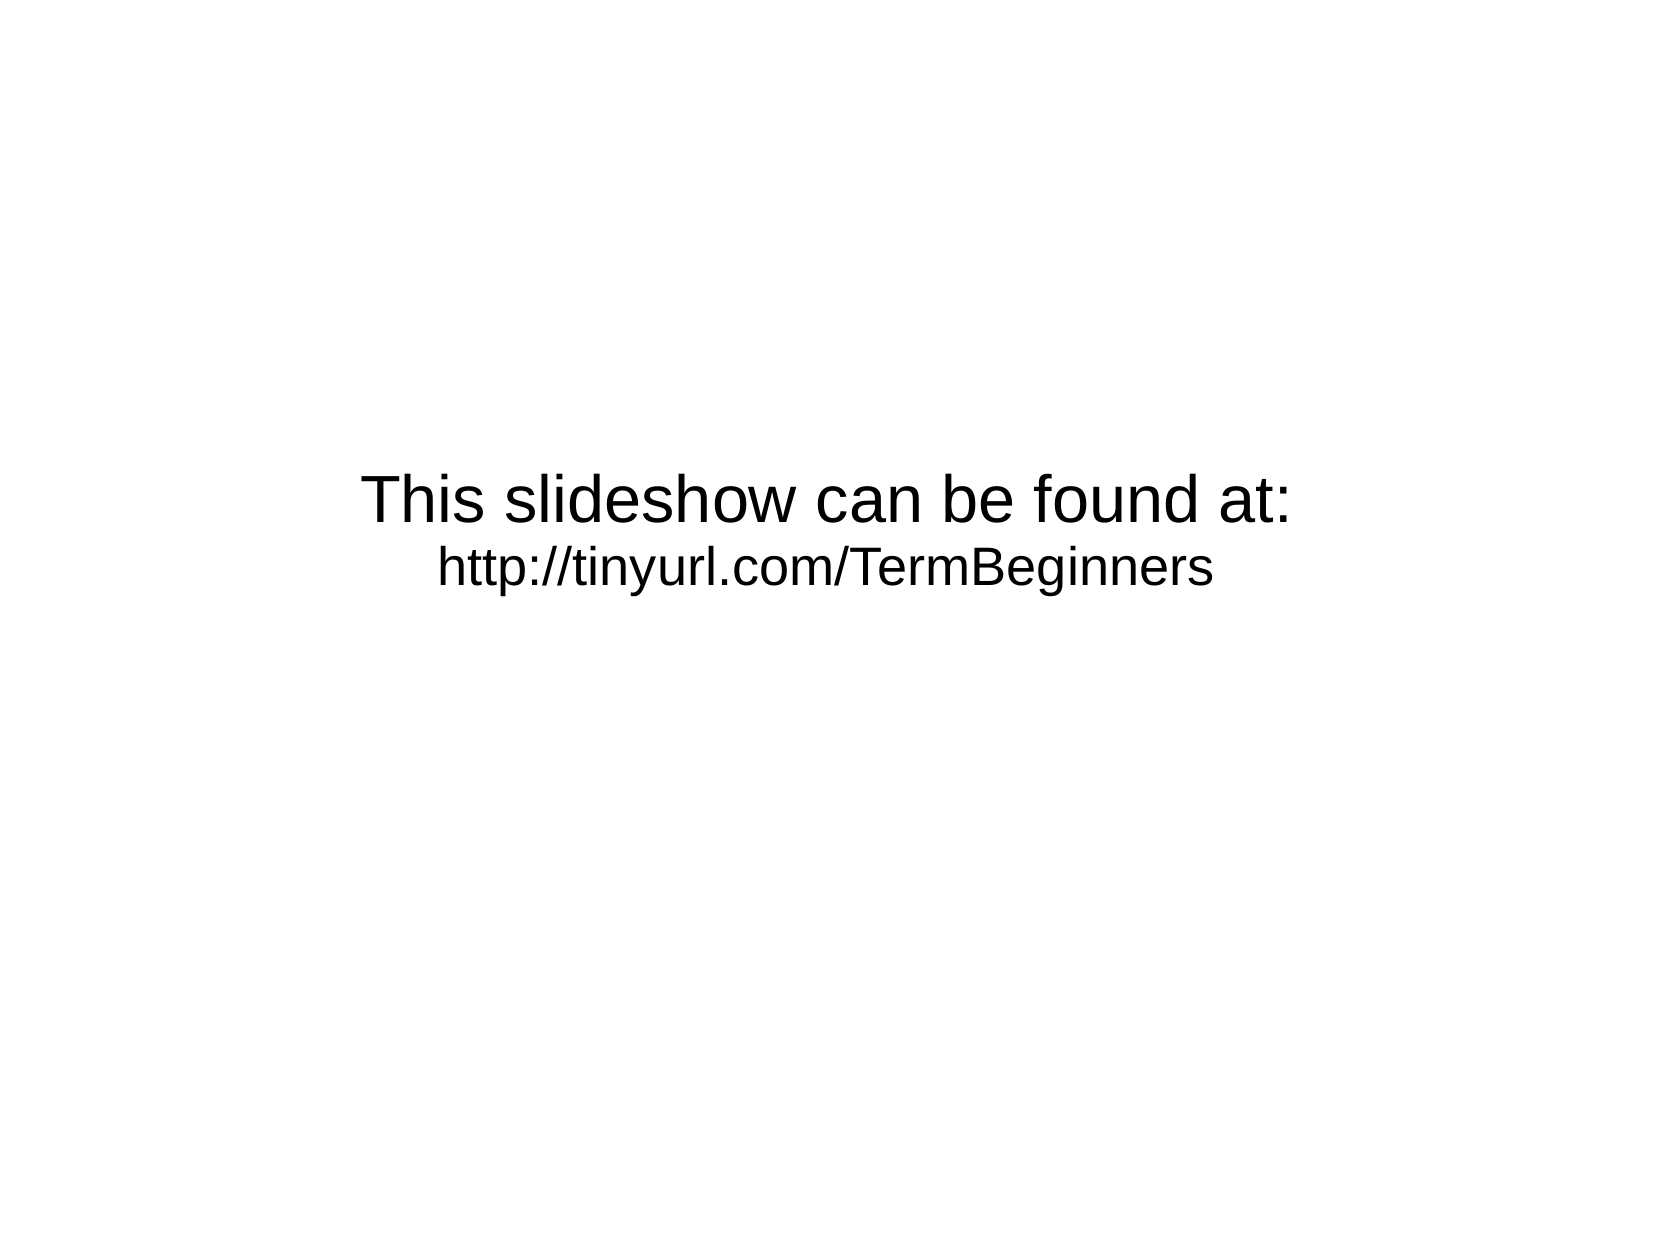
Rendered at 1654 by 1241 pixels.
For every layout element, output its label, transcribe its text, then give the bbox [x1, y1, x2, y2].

subtitle This slideshow can be found at: http://tinyurl.com/TermBeginners [82, 49, 1571, 1010]
